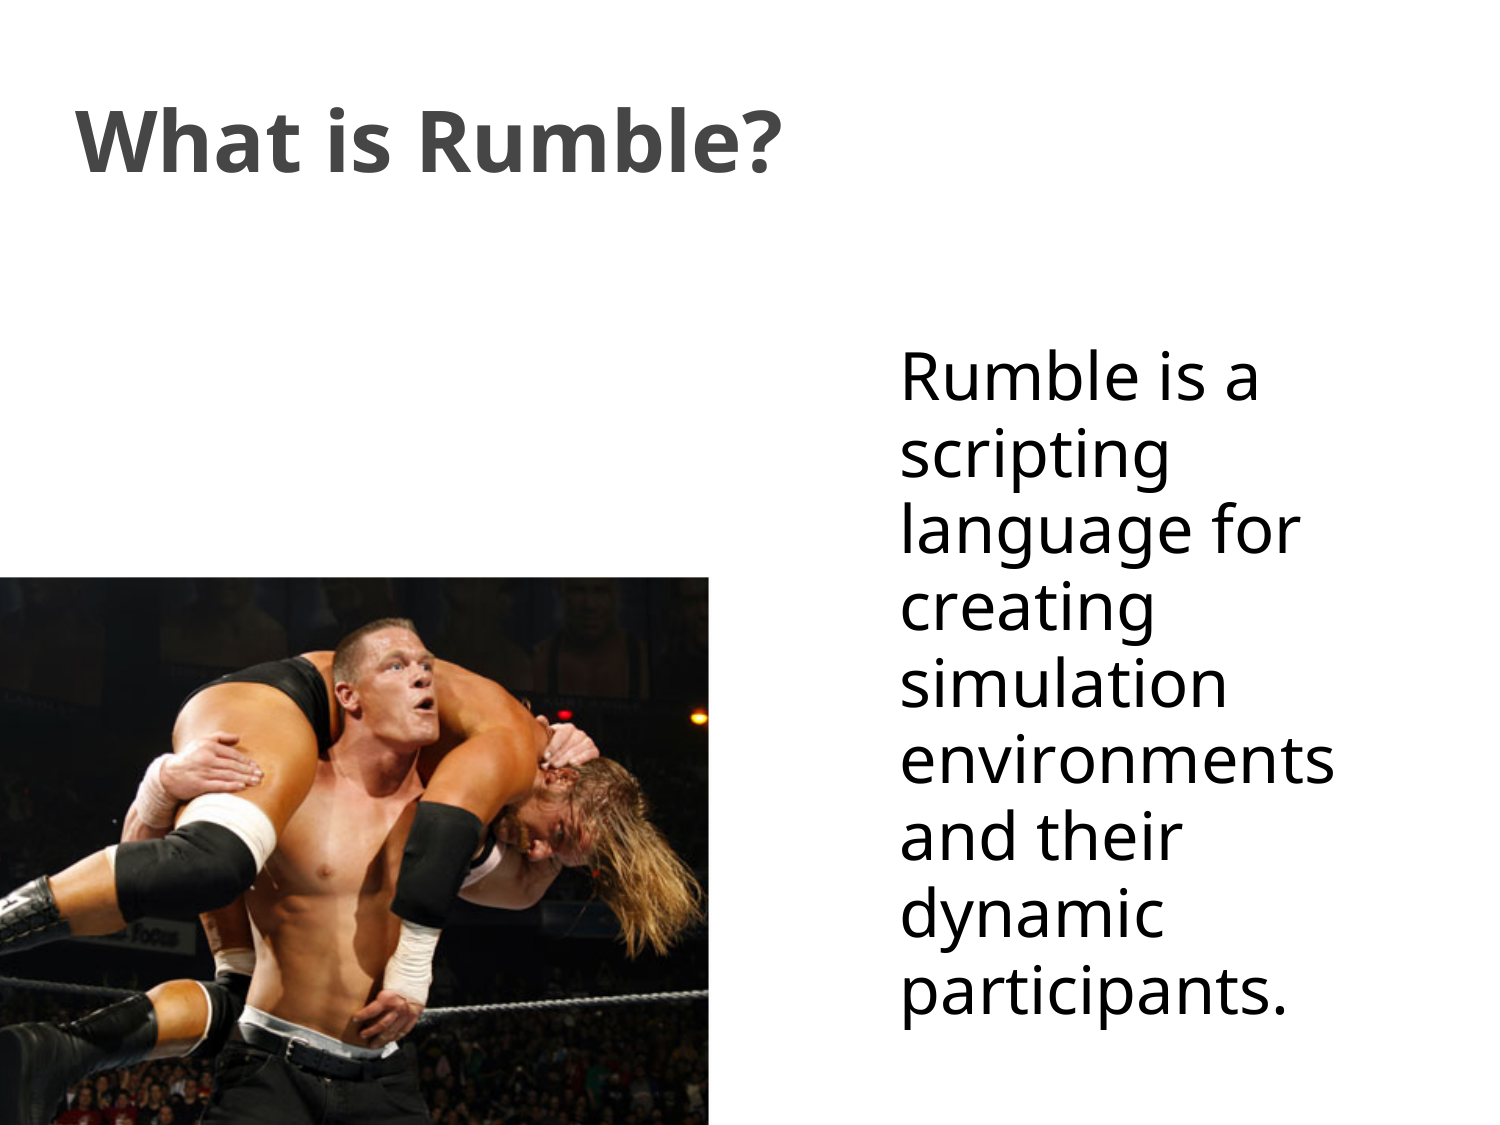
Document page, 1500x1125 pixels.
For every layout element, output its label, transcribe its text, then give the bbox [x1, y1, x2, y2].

title What is Rumble? [75, 52, 1425, 226]
text_box Rumble is a scripting language for creating simulation environments and their dynamic participants. [825, 331, 1426, 1074]
picture [0, 576, 712, 1125]
